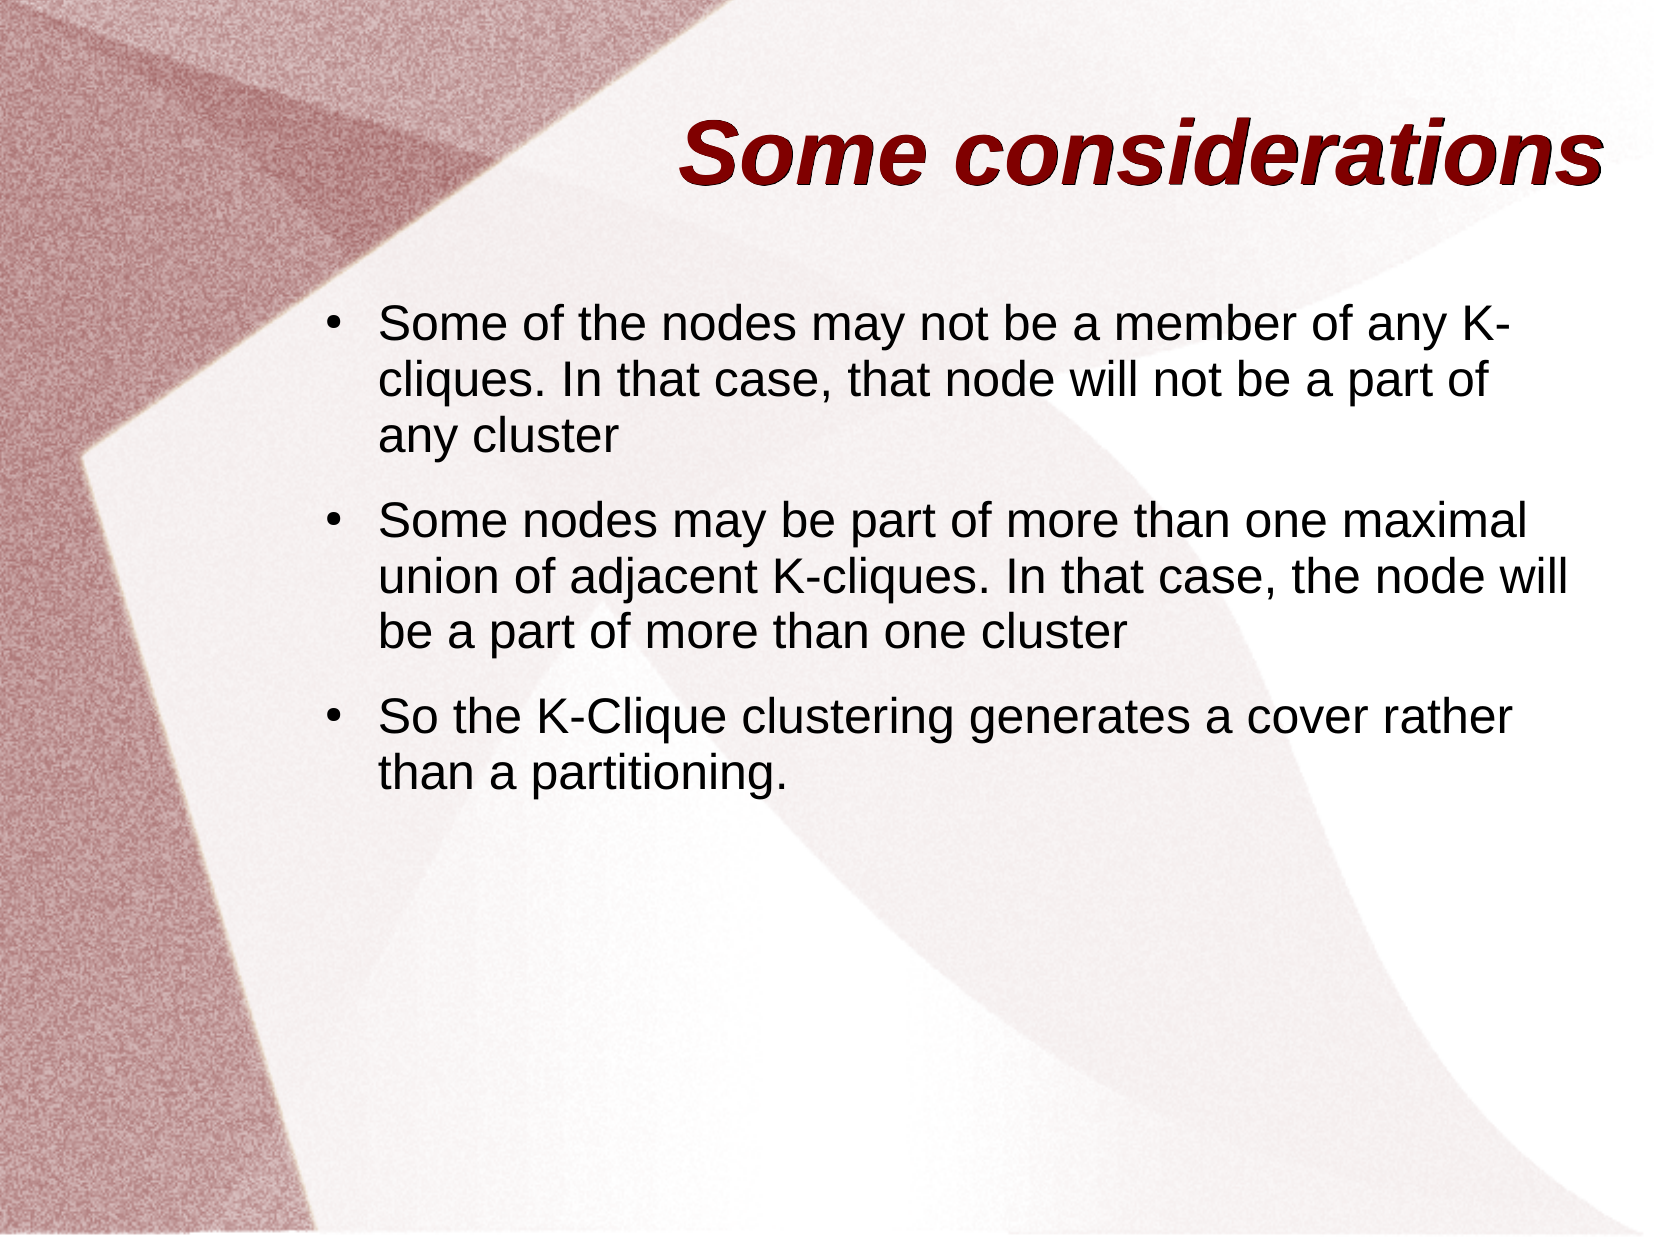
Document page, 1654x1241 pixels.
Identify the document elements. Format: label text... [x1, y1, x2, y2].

list Some of the nodes may not be a member of any K-cliques. In that case, that node will not be a part of any cluster Some nodes may be part of more than one maximal union of adjacent K-cliques. In that case, the node will be a part of more than one cluster So the K-Clique clustering generates a cover rather than a partitioning. [307, 295, 1583, 1015]
picture [0, 0, 1654, 1241]
title Some considerations [596, 49, 1607, 257]
